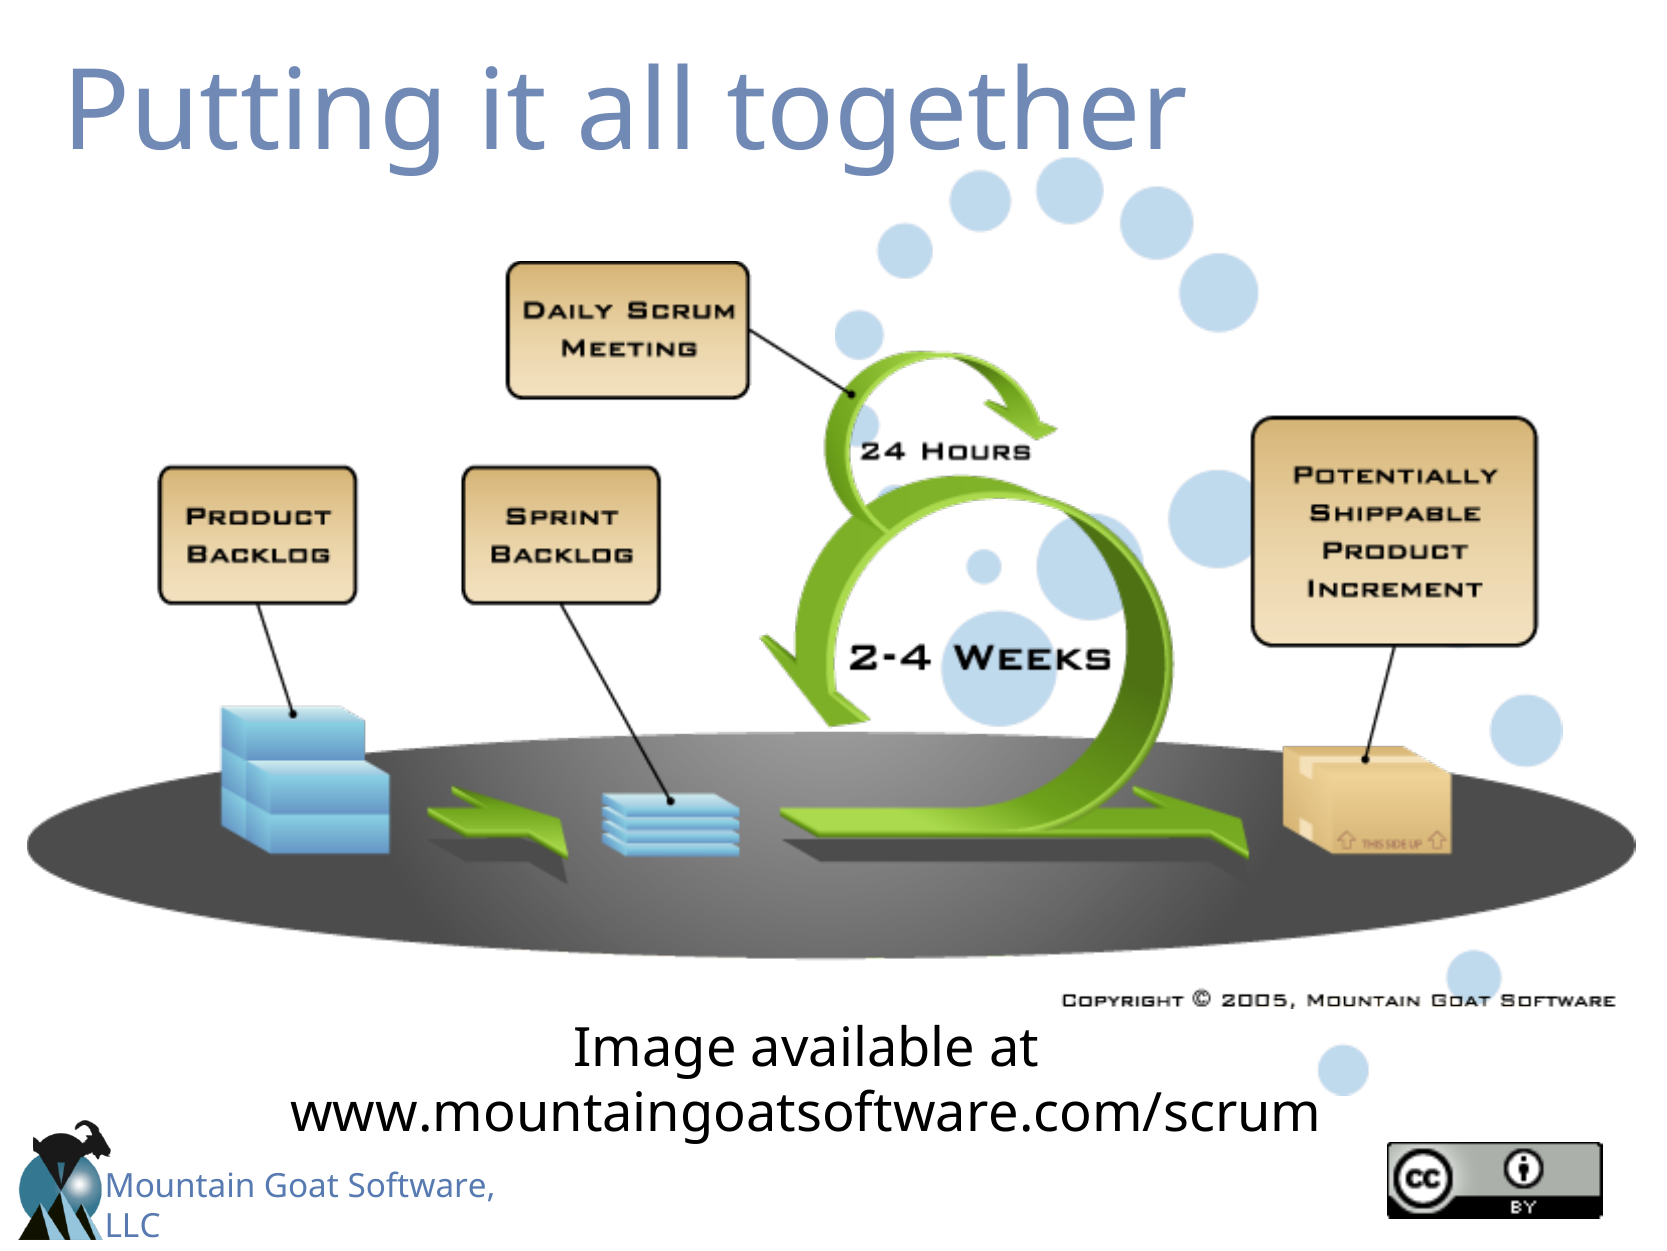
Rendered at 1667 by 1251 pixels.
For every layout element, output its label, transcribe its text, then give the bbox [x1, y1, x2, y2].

picture [1387, 1142, 1603, 1219]
picture [27, 194, 1636, 1096]
text_box Image available at www.mountaingoatsoftware.com/scrum [253, 1006, 1360, 1148]
picture [18, 1120, 111, 1240]
title Putting it all together [56, 18, 1609, 194]
